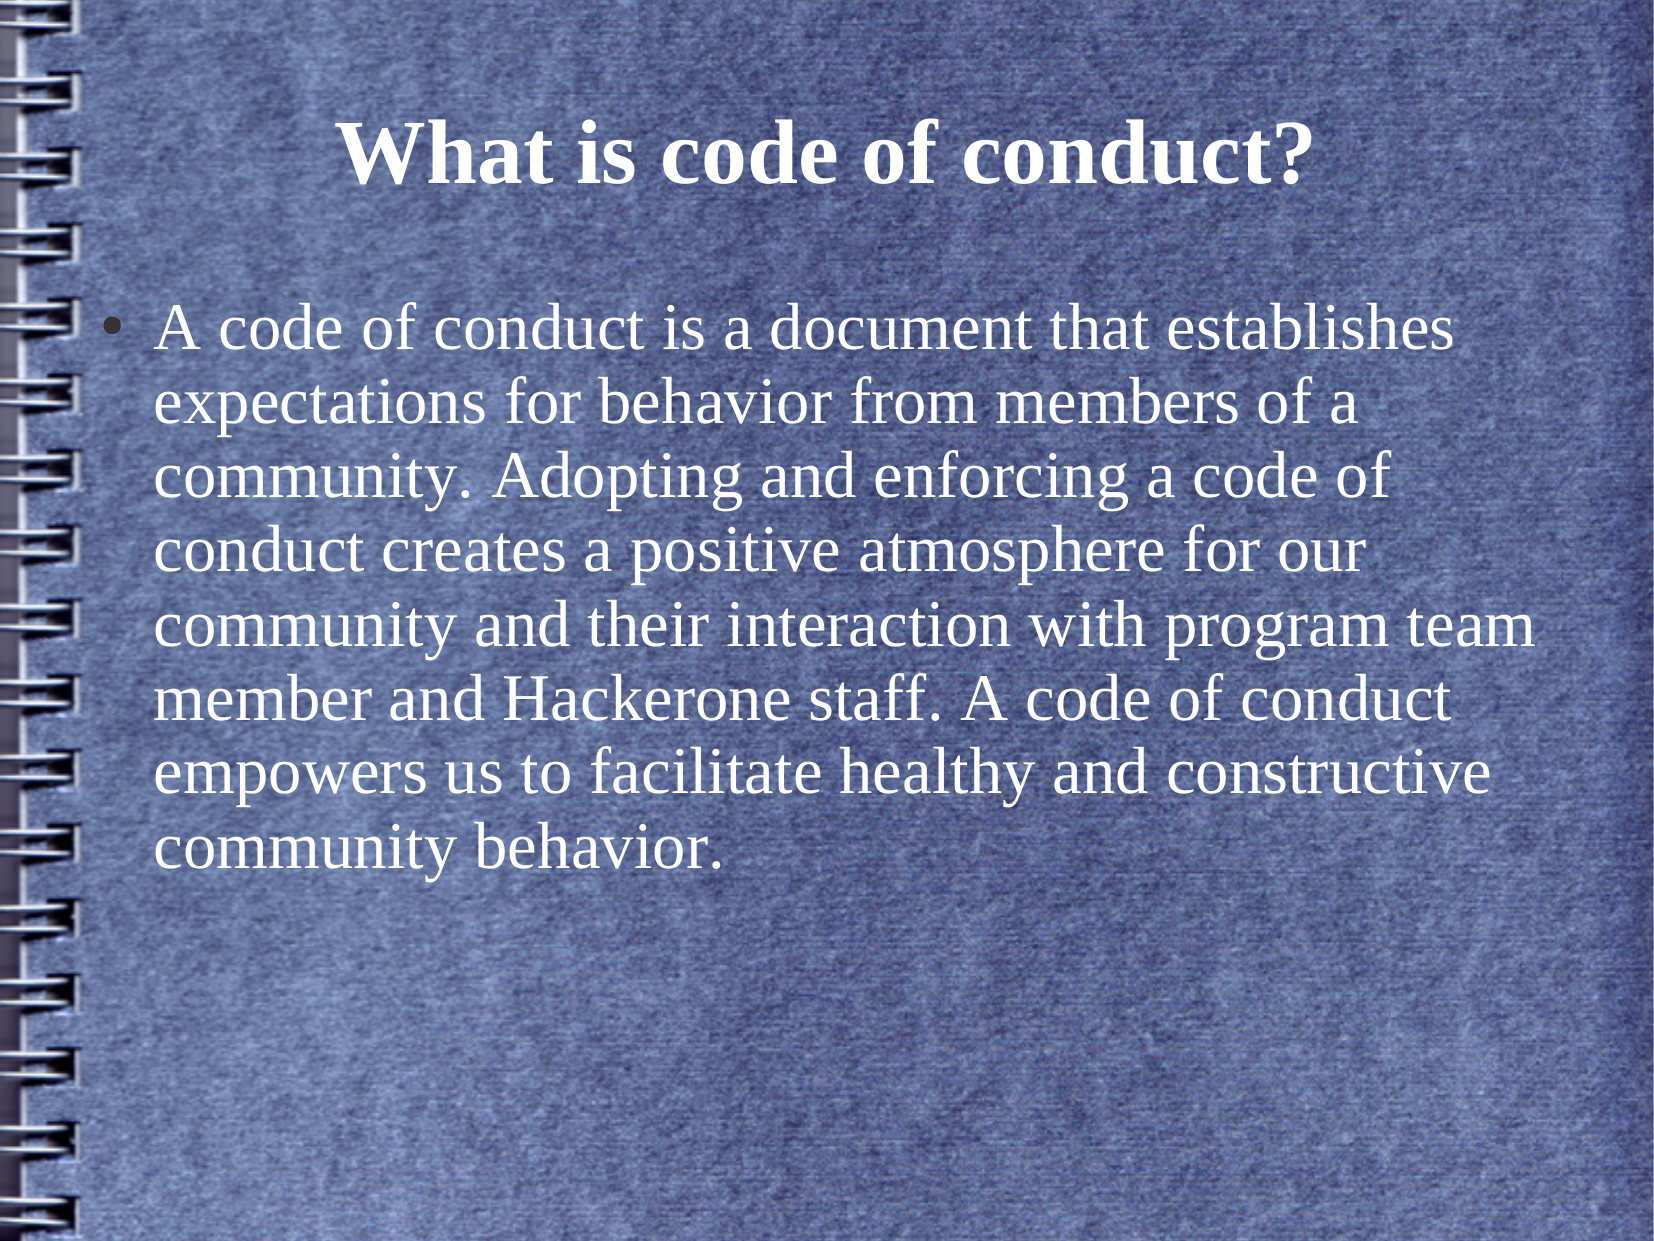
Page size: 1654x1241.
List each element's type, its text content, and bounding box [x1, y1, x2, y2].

picture [0, 0, 1654, 1241]
title What is code of conduct? [82, 49, 1571, 257]
list A code of conduct is a document that establishes expectations for behavior from members of a community. Adopting and enforcing a code of conduct creates a positive atmosphere for our community and their interaction with program team member and Hackerone staff. A code of conduct empowers us to facilitate healthy and constructive community behavior. [82, 290, 1571, 1109]
